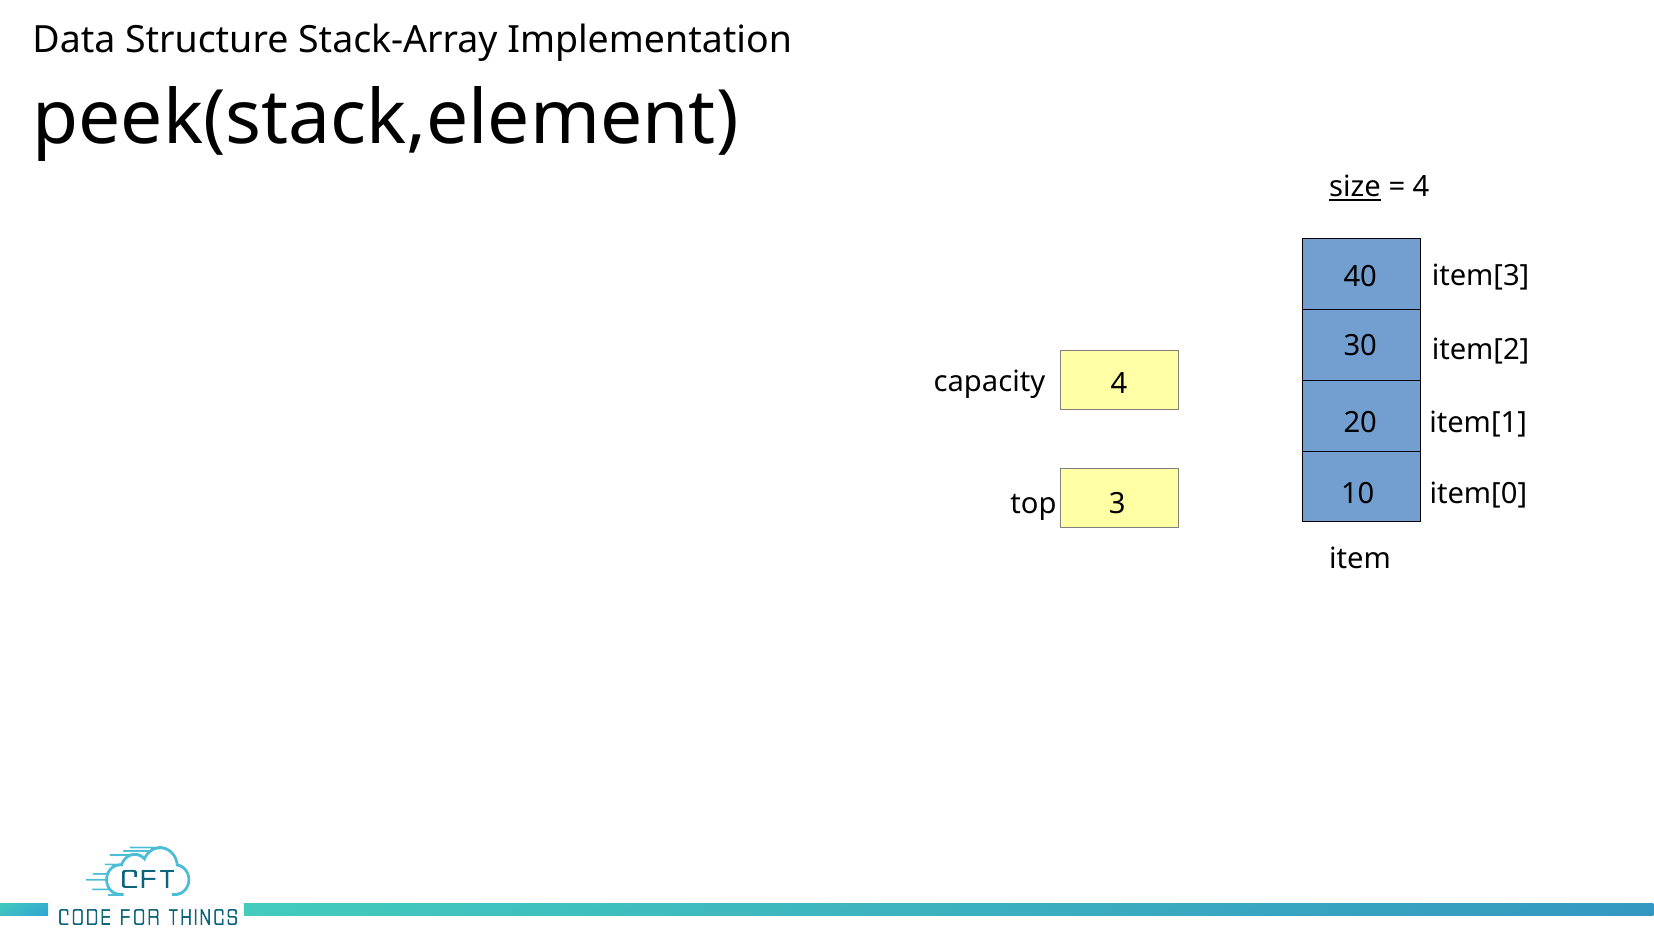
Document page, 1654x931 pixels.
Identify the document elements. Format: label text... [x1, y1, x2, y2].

text_box top [995, 474, 1102, 532]
text_box [1060, 468, 1179, 528]
text_box 3 [1086, 474, 1170, 524]
text_box 10 [1326, 465, 1409, 515]
text_box [1060, 350, 1179, 410]
text_box 20 [1328, 394, 1412, 444]
text_box item[3] [1421, 246, 1560, 296]
text_box item [1314, 529, 1415, 579]
title Data Structure Stack-Array Implementation peek(stack,element) [32, 12, 1536, 166]
text_box size = 4 [1314, 158, 1510, 215]
text_box item[2] [1421, 321, 1560, 371]
text_box 4 [1095, 354, 1156, 404]
picture [59, 846, 237, 925]
text_box 40 [1328, 248, 1412, 298]
text_box item[1] [1421, 394, 1571, 444]
text_box [1302, 238, 1421, 522]
text_box 30 [1328, 317, 1412, 367]
text_box capacity [918, 352, 1085, 410]
text_box item[0] [1421, 465, 1560, 515]
